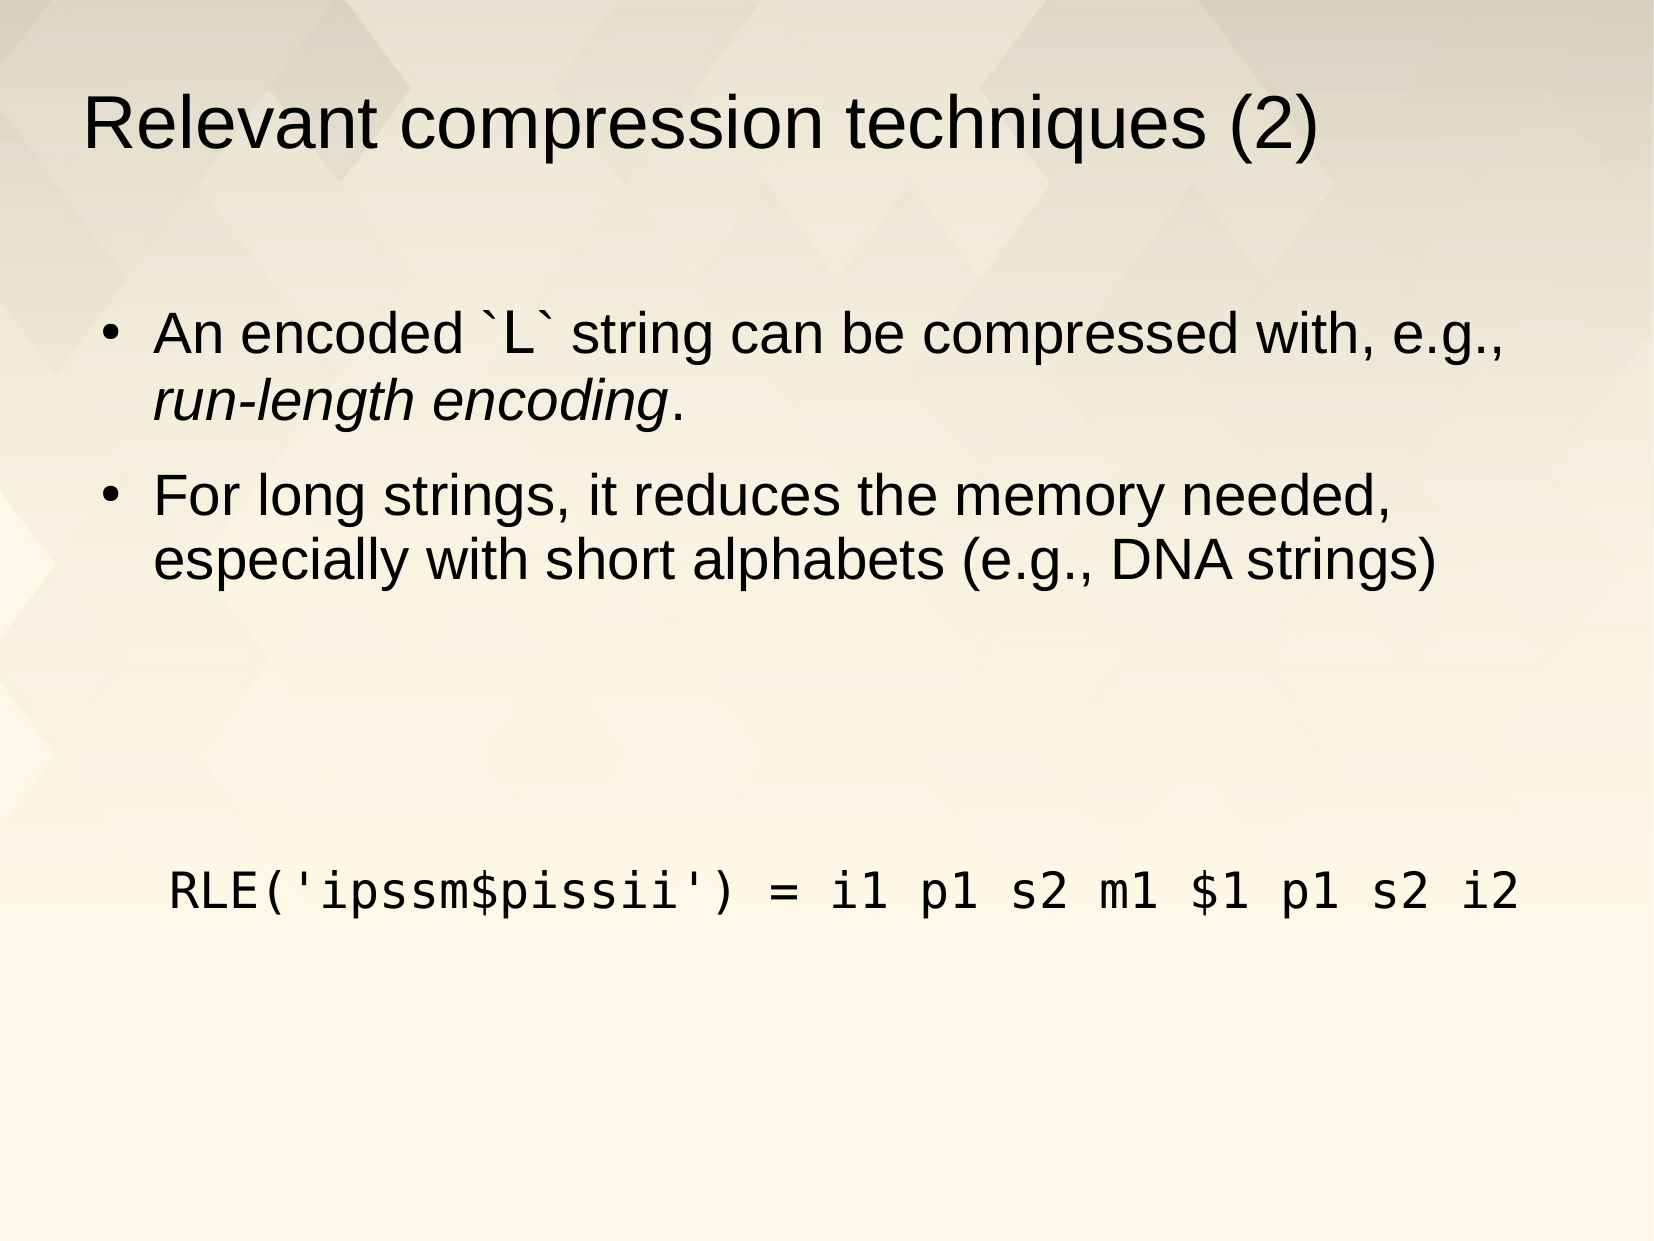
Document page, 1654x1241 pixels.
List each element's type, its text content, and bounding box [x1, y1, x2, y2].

title Relevant compression techniques (2) [82, 49, 1571, 196]
text_box RLE('ipssm$pissii') = i1 p1 s2 m1 $1 p1 s2 i2 [114, 855, 1540, 991]
picture [0, 0, 1654, 1241]
list An encoded `L` string can be compressed with, e.g., run-length encoding. For long strings, it reduces the memory needed, especially with short alphabets (e.g., DNA strings) [82, 300, 1571, 1070]
